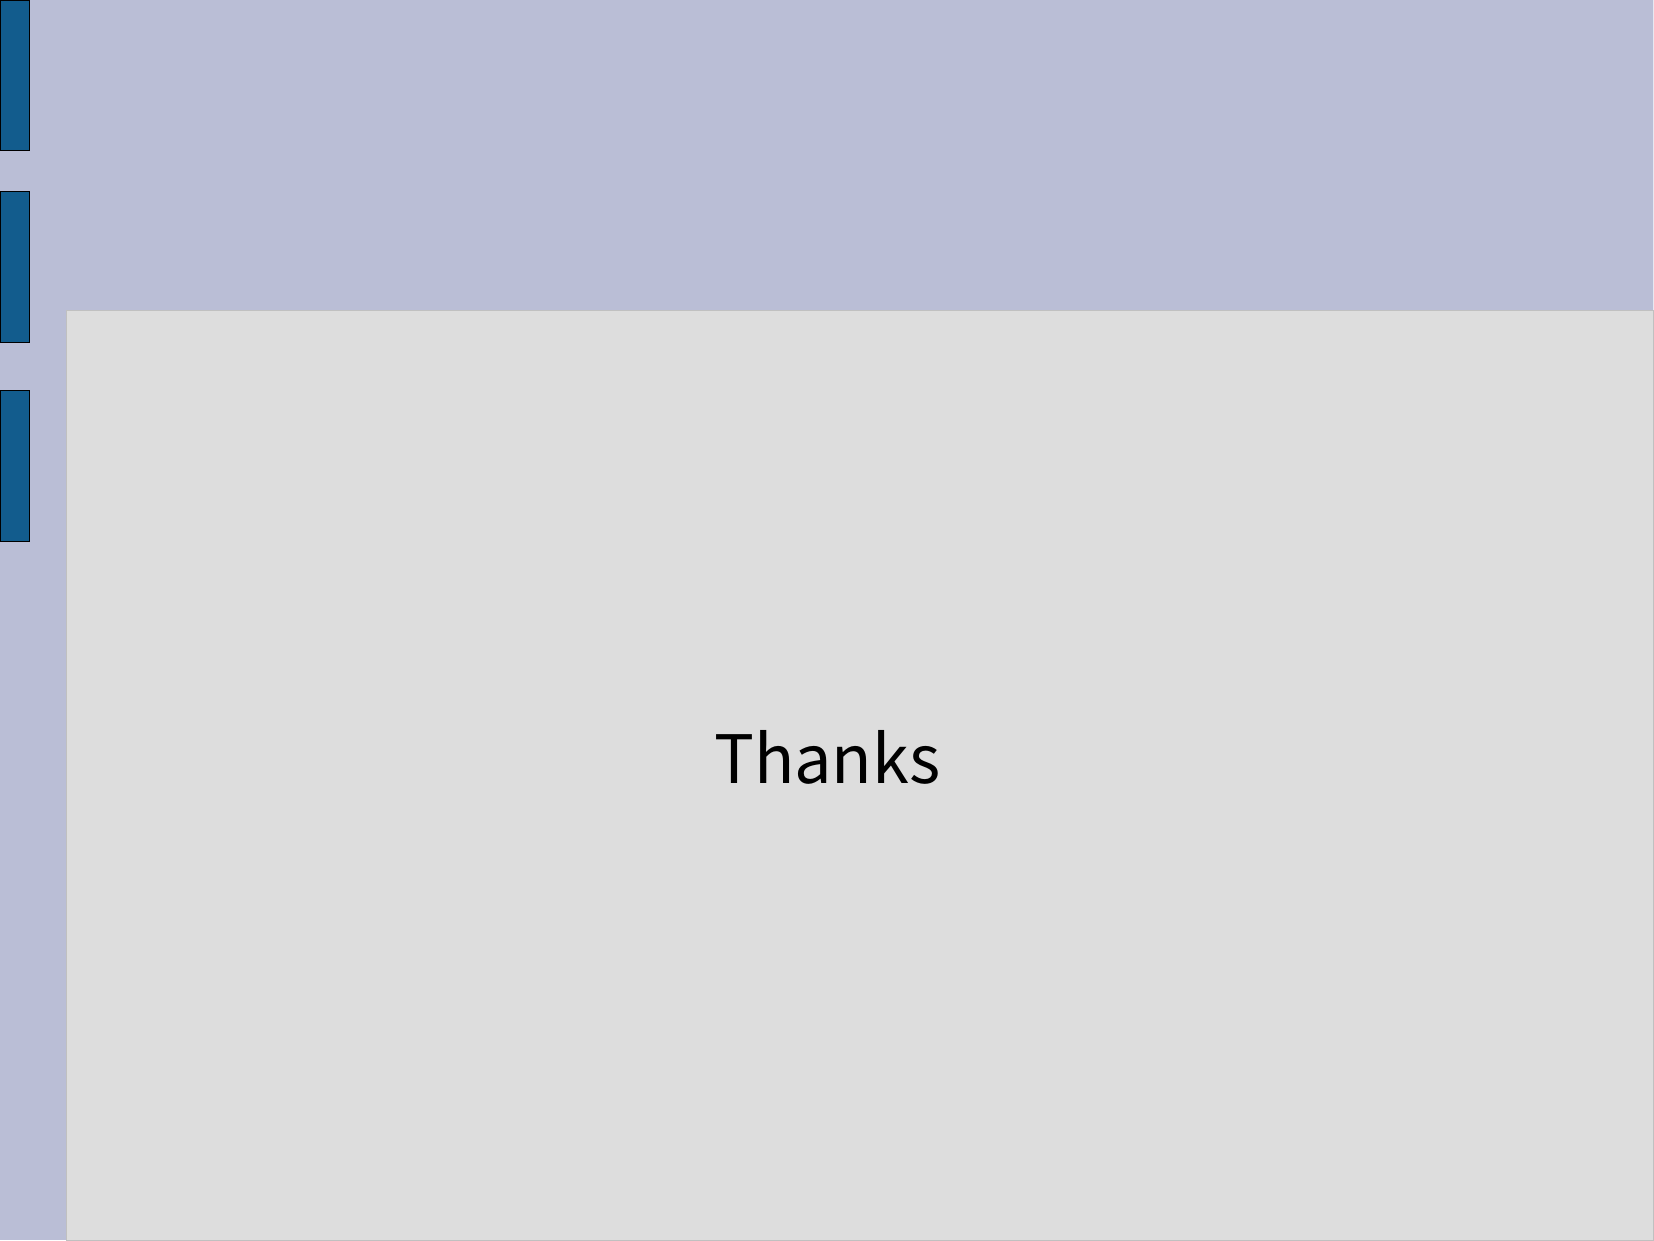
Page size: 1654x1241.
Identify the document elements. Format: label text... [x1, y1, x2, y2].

subtitle Thanks [121, 344, 1534, 1164]
